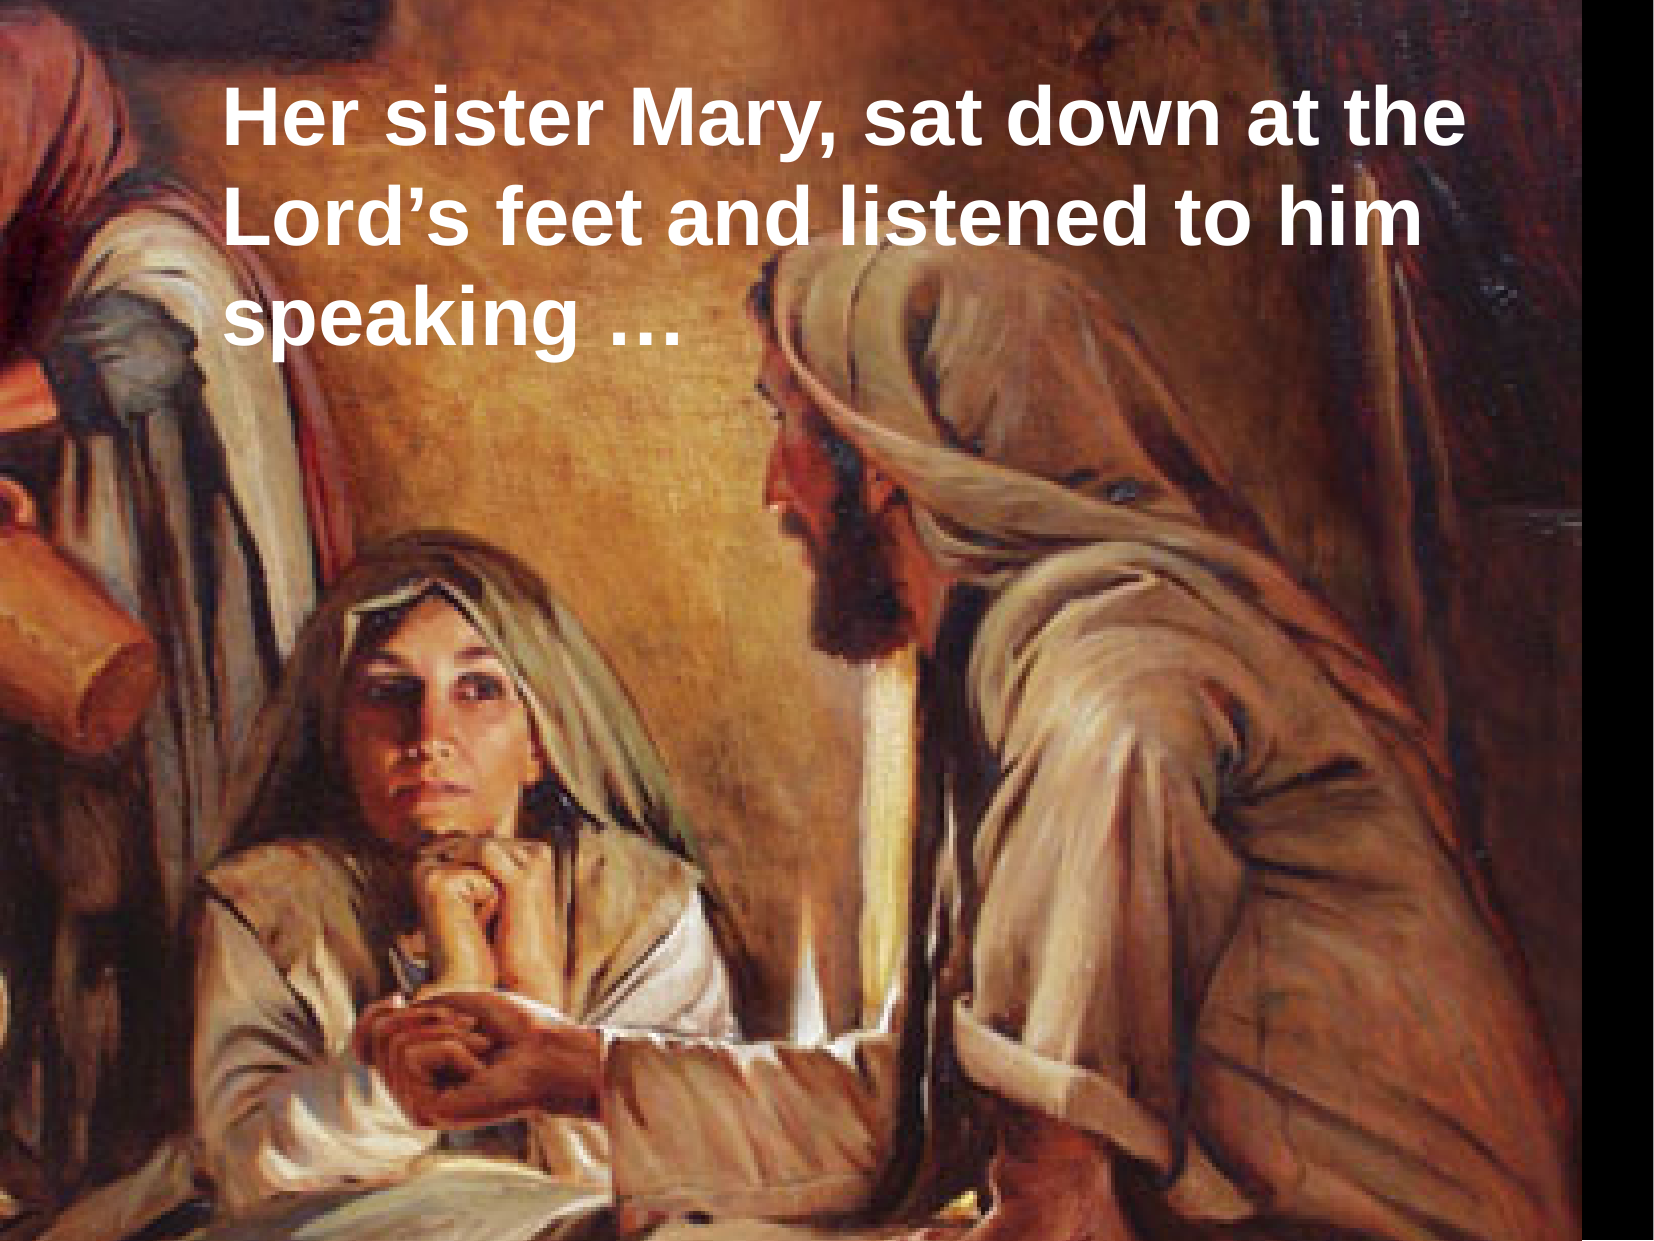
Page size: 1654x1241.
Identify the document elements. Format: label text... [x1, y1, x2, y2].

text_box Her sister Mary, sat down at the Lord’s feet and listened to him speaking … [206, 54, 1495, 371]
picture [0, 0, 1582, 1241]
